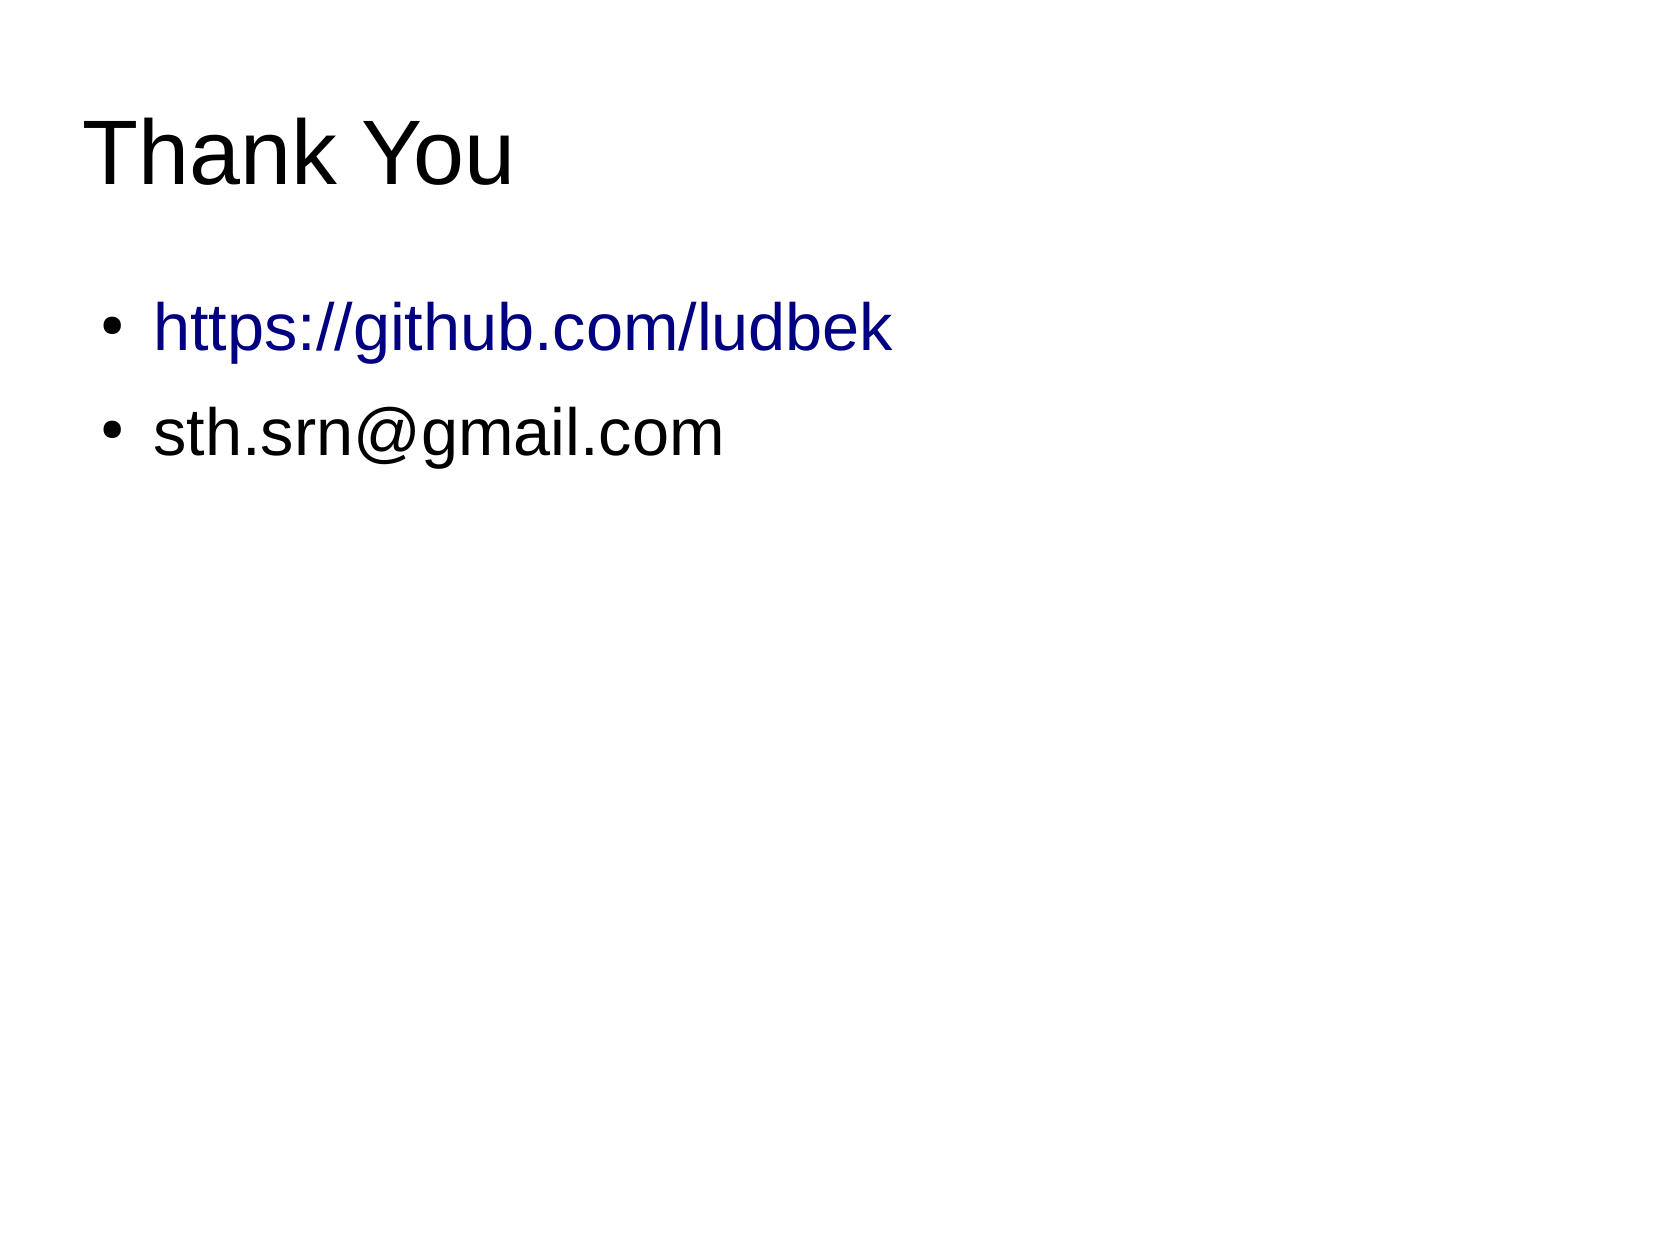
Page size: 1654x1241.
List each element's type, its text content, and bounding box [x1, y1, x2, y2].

list https://github.com/ludbek sth.srn@gmail.com [82, 290, 1571, 1010]
title Thank You [82, 49, 1571, 257]
